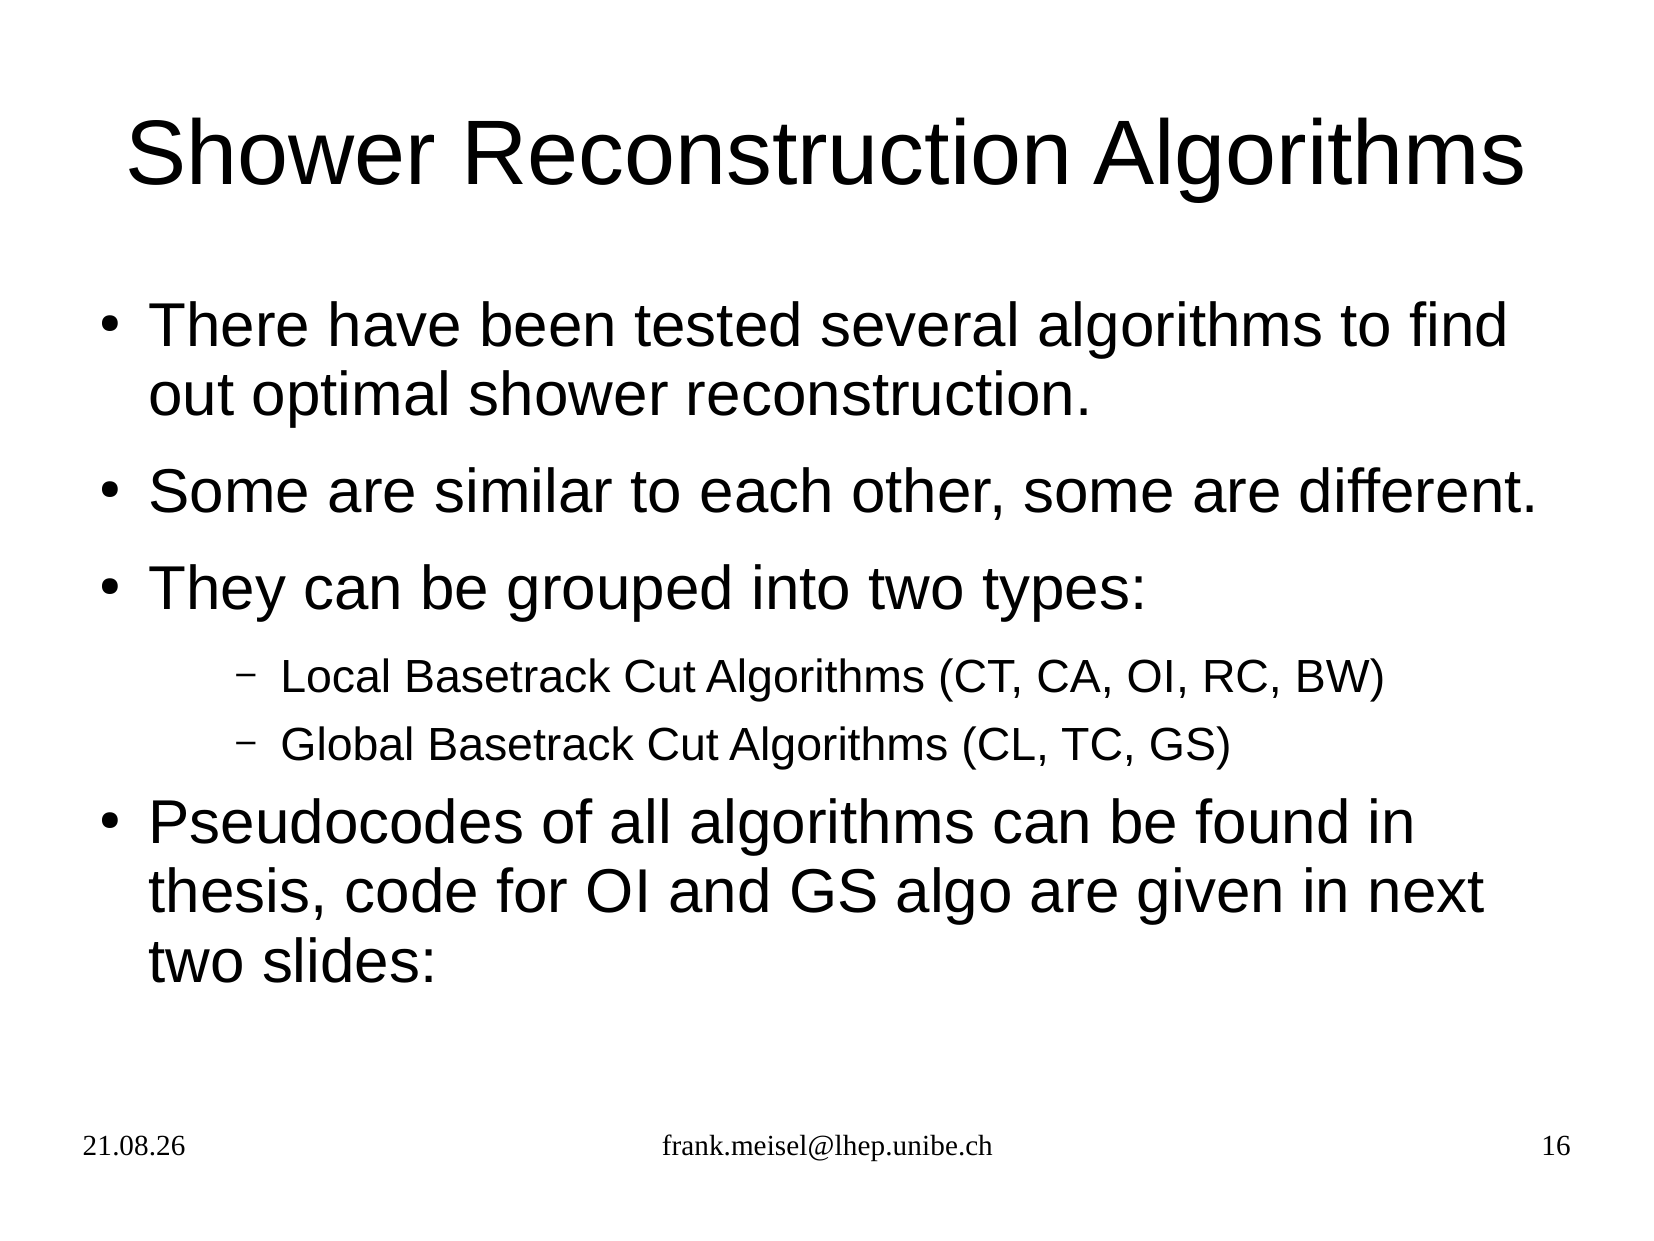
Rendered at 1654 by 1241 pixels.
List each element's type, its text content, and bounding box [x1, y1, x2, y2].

title Shower Reconstruction Algorithms [82, 49, 1571, 257]
list There have been tested several algorithms to find out optimal shower reconstruction. Some are similar to each other, some are different. They can be grouped into two types: Local Basetrack Cut Algorithms (CT, CA, OI, RC, BW) Global Basetrack Cut Algorithms (CL, TC, GS) Pseudocodes of all algorithms can be found in thesis, code for OI and GS algo are given in next two slides: [82, 290, 1571, 1109]
